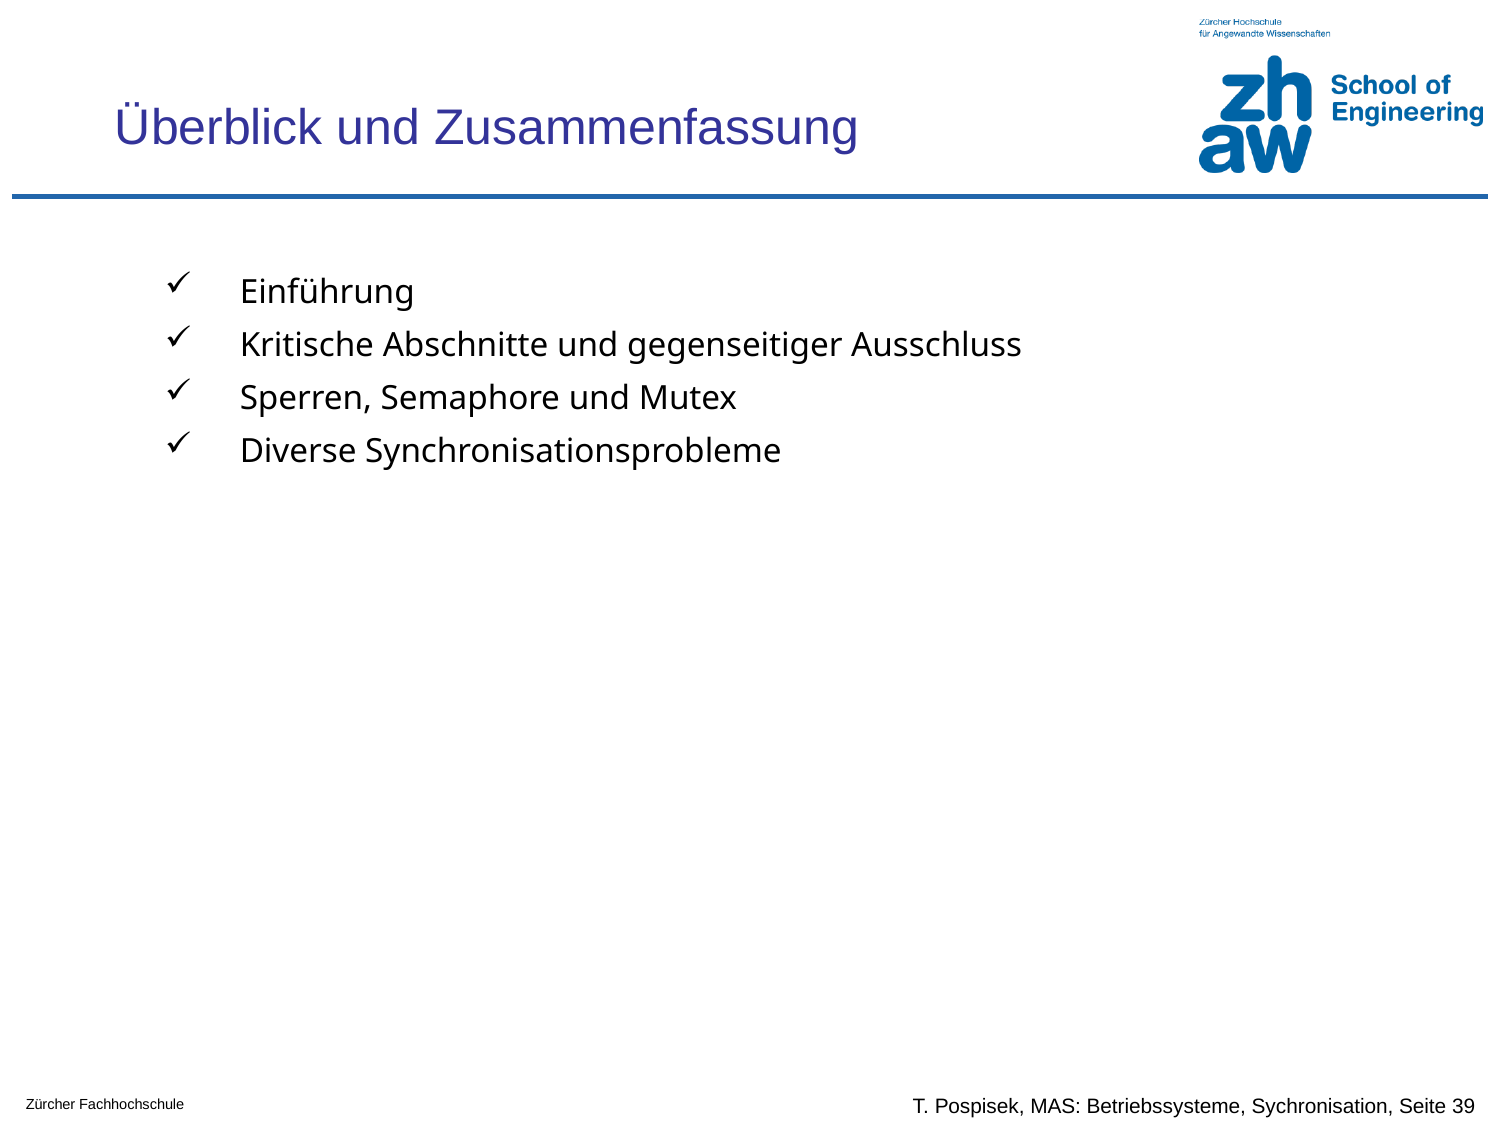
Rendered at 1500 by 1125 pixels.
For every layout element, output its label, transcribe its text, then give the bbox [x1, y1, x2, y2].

picture [1199, 19, 1483, 173]
text_box Einführung Kritische Abschnitte und gegenseitiger Ausschluss Sperren, Semaphore und Mutex Diverse Synchronisationsprobleme [149, 262, 1363, 1038]
title Überblick und Zusammenfassung [99, 50, 1379, 163]
